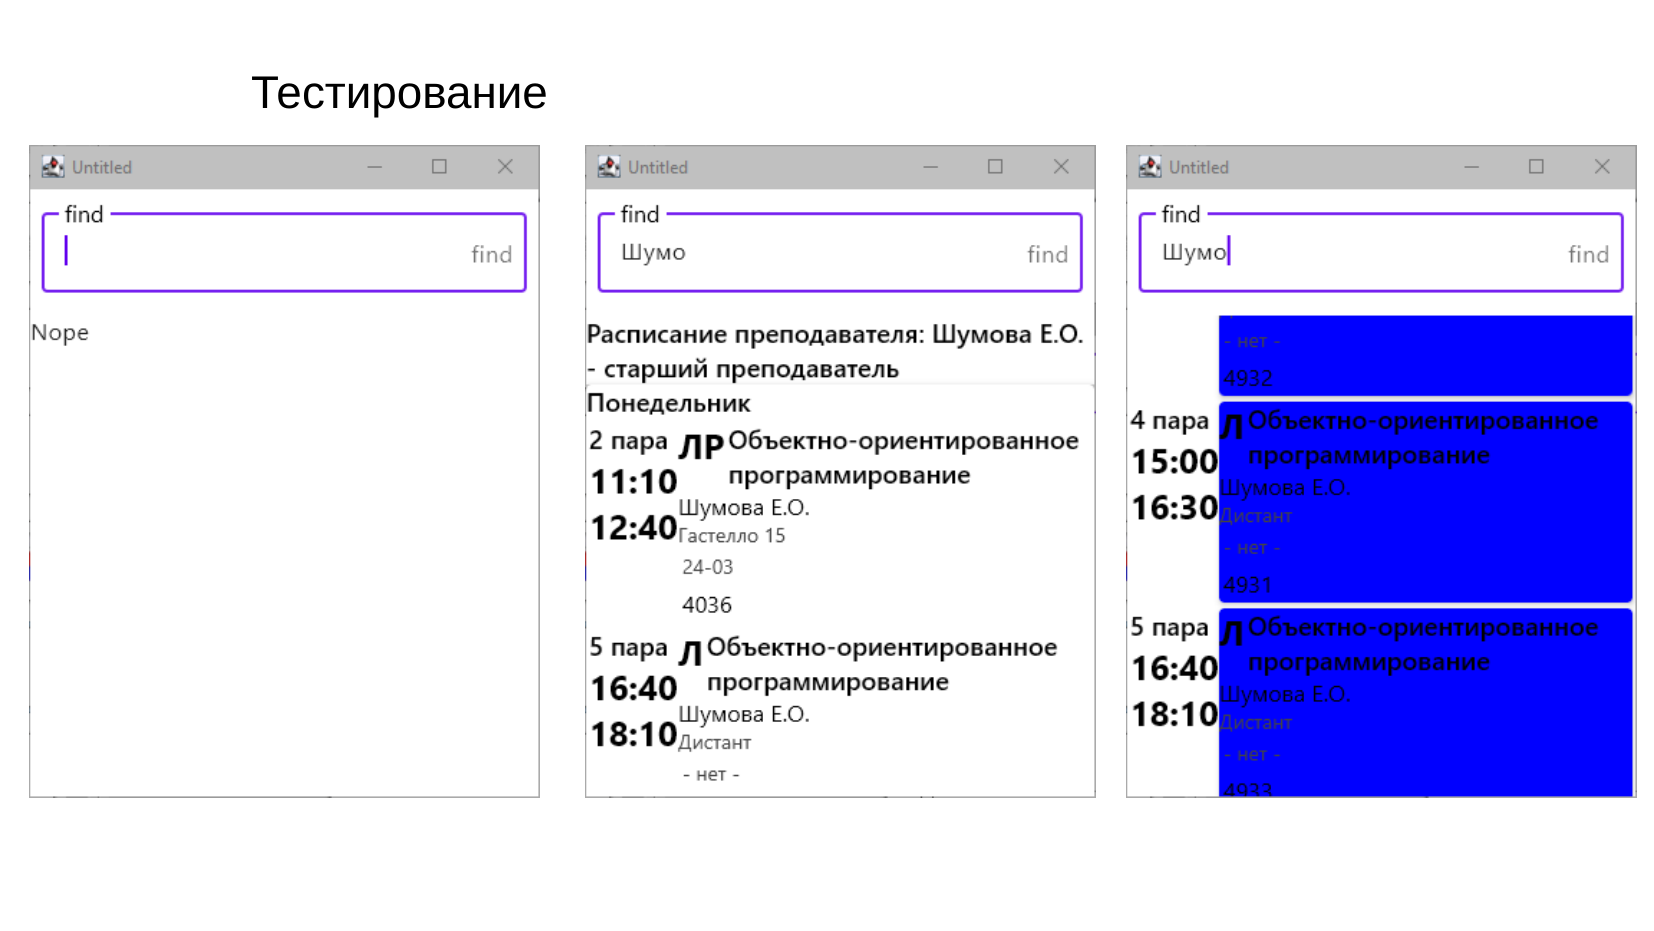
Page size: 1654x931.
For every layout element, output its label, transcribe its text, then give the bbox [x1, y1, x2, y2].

text_box Тестирование [236, 59, 886, 126]
picture [1126, 145, 1637, 798]
picture [585, 145, 1096, 798]
picture [29, 145, 540, 798]
